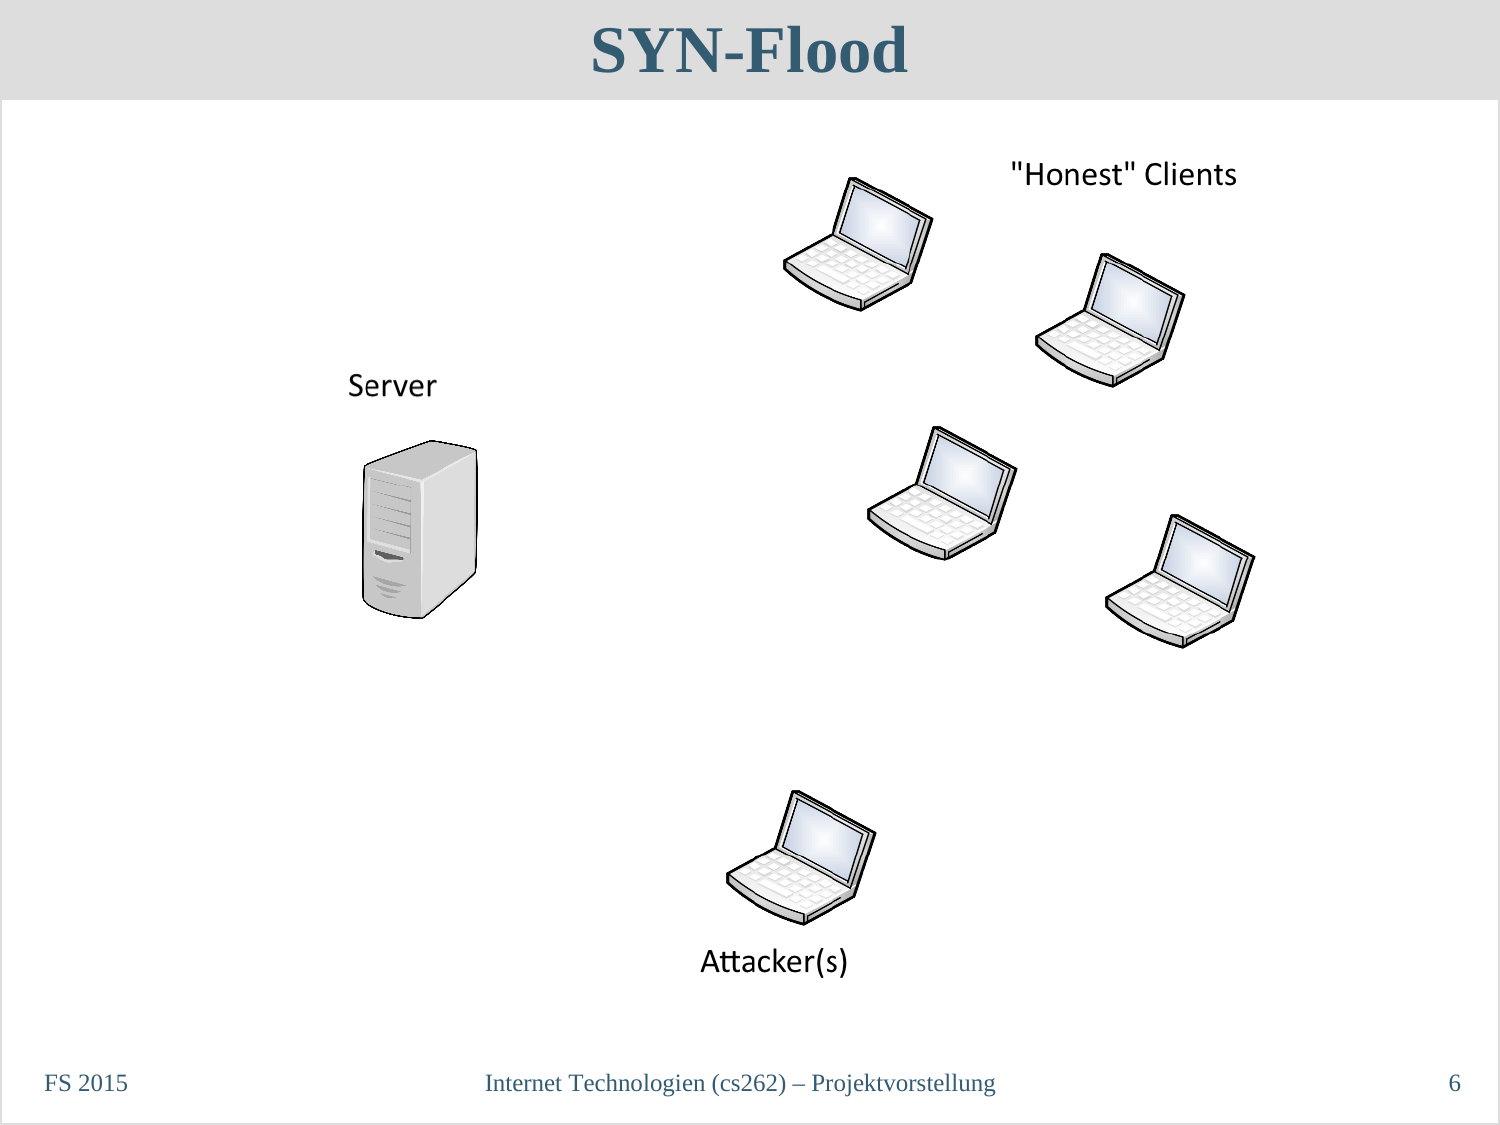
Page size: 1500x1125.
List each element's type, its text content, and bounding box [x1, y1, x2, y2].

picture [211, 116, 1298, 1004]
text_box Internet Technologien (cs262) – Projektvorstellung [300, 1058, 1201, 1107]
text_box <Nummer> [1375, 1058, 1477, 1097]
title SYN-Flood [0, 0, 1500, 100]
text_box FS 2015 [29, 1058, 195, 1097]
